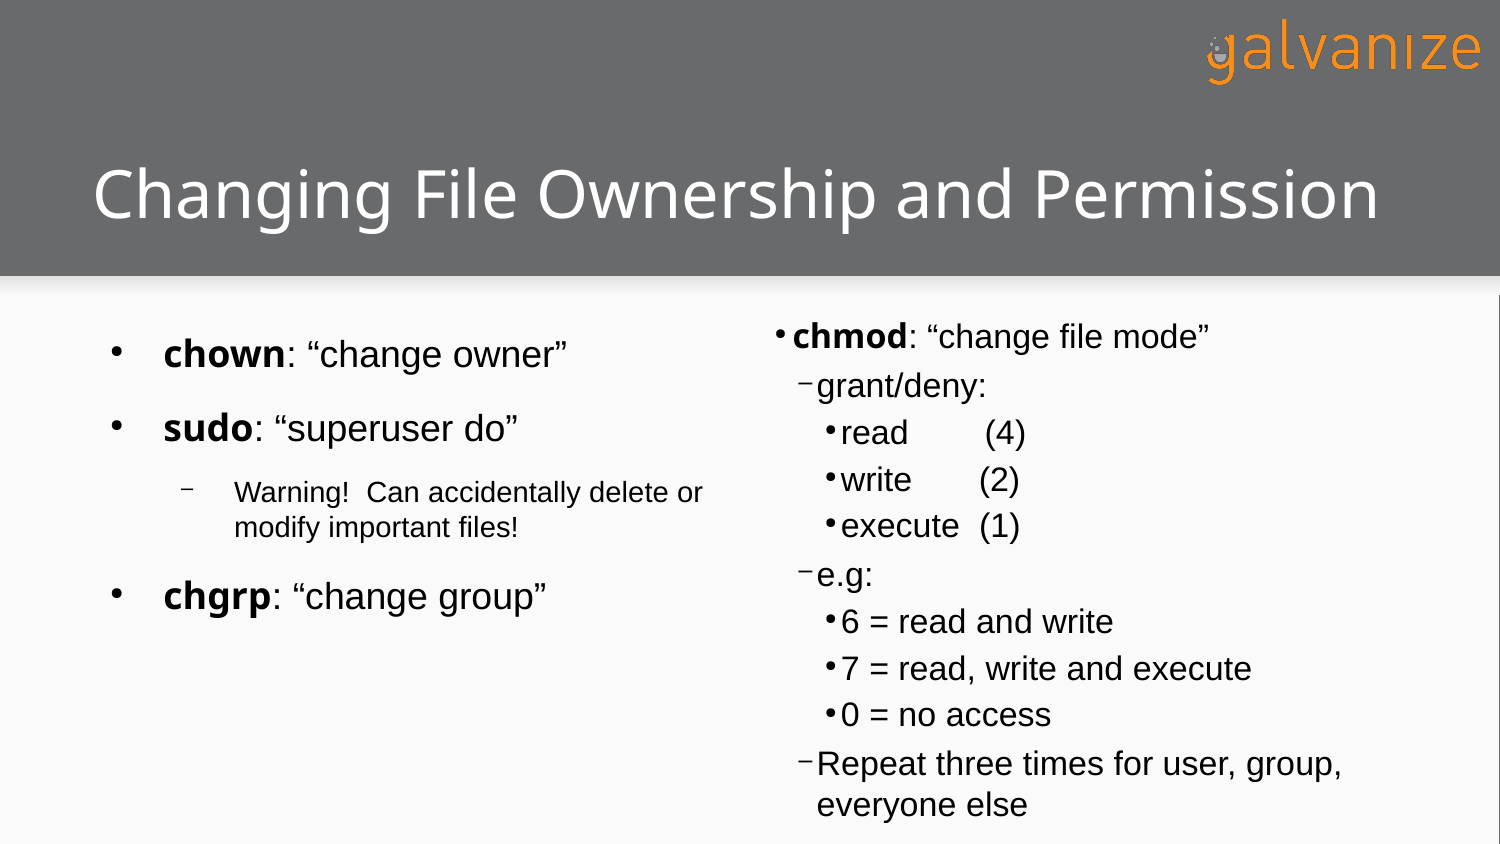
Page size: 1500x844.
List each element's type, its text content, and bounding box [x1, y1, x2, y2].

title Changing File Ownership and Permission [77, 121, 1427, 248]
list chmod: “change file mode” grant/deny: read (4) write (2) execute (1) e.g: 6 = read and write 7 = read, write and execute 0 = no access Repeat three times for user, group, everyone else [768, 314, 1427, 826]
picture [1207, 19, 1480, 85]
list chown: “change owner” sudo: “superuser do” Warning! Can accidentally delete or modify important files! chgrp: “change group” [77, 314, 736, 811]
